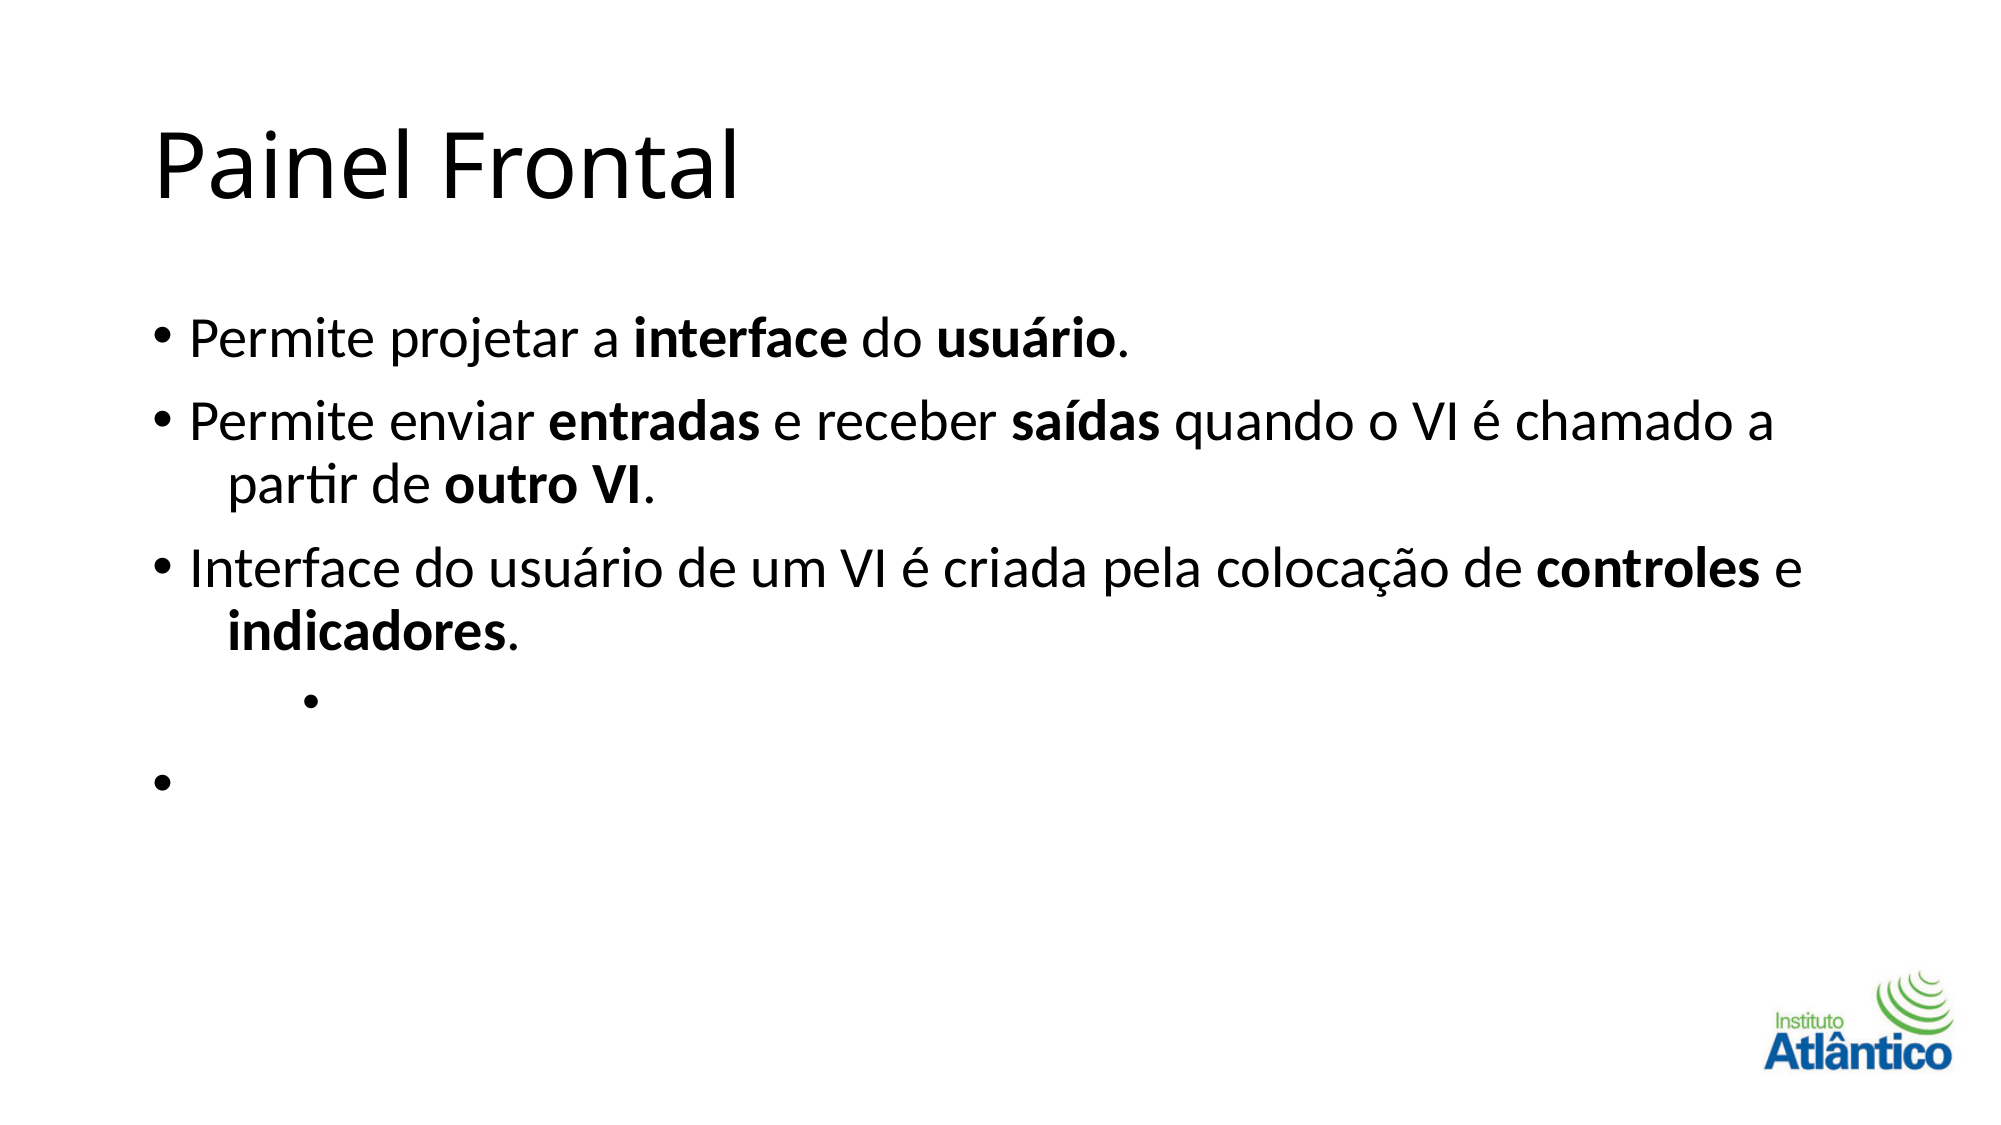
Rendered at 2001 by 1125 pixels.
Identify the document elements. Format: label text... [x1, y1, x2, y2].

list Permite projetar a interface do usuário. Permite enviar entradas e receber saídas quando o VI é chamado a partir de outro VI. Interface do usuário de um VI é criada pela colocação de controles e indicadores. [137, 299, 1863, 1014]
title Painel Frontal [137, 59, 1863, 278]
picture [1717, 930, 2000, 1120]
